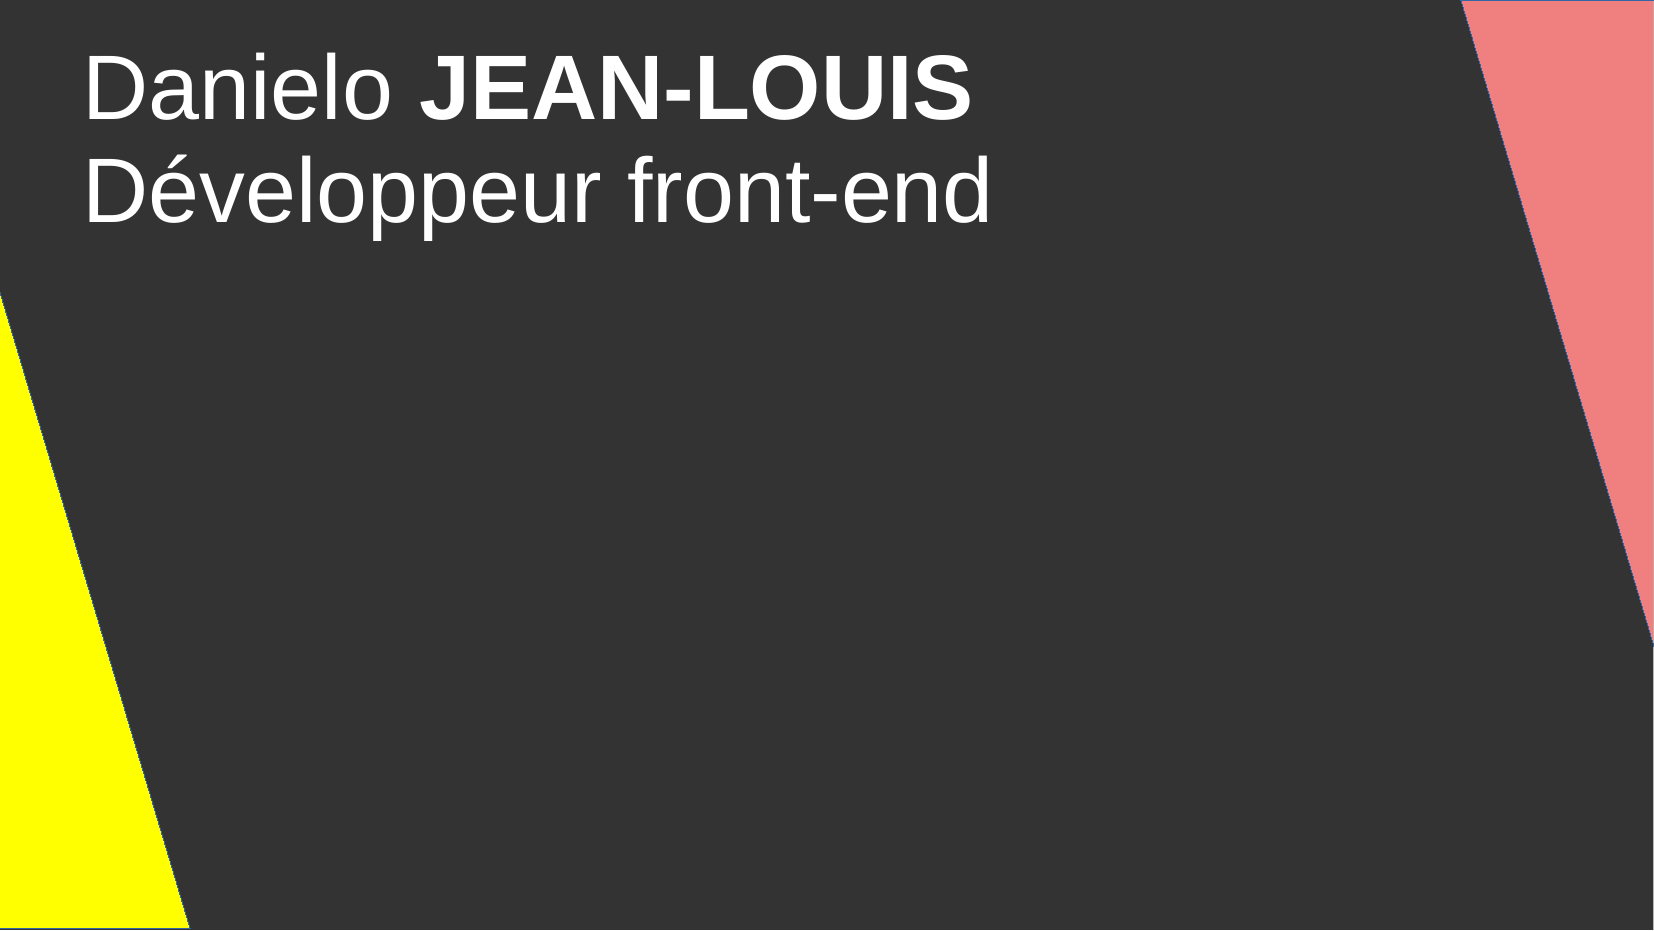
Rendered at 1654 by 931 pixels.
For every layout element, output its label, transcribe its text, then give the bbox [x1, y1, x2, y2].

subtitle Danielo JEAN-LOUIS Développeur front-end [82, 36, 1571, 758]
text_box [1460, 0, 1654, 647]
text_box [0, 292, 191, 929]
